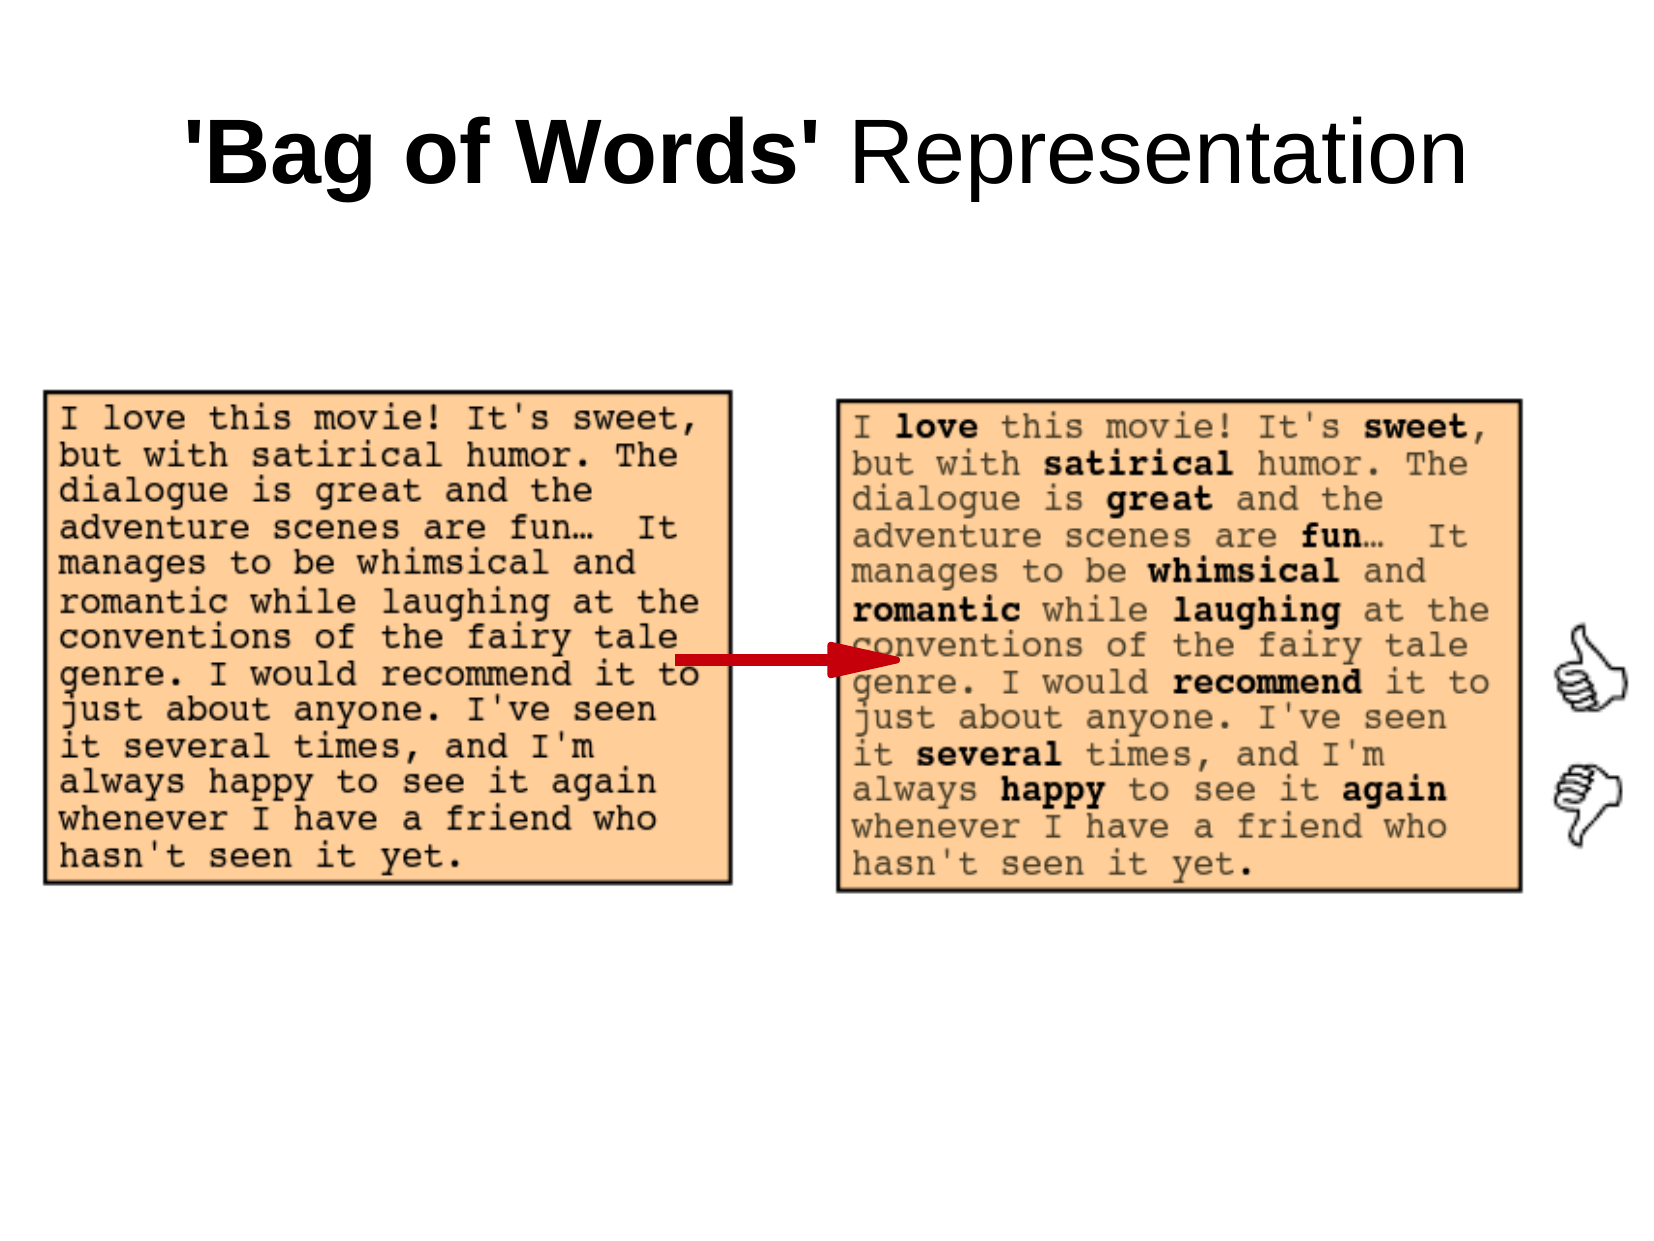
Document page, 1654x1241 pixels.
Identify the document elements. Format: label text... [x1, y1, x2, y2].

picture [30, 374, 743, 916]
picture [825, 389, 1531, 901]
title 'Bag of Words' Representation [82, 49, 1571, 257]
picture [1544, 615, 1654, 856]
